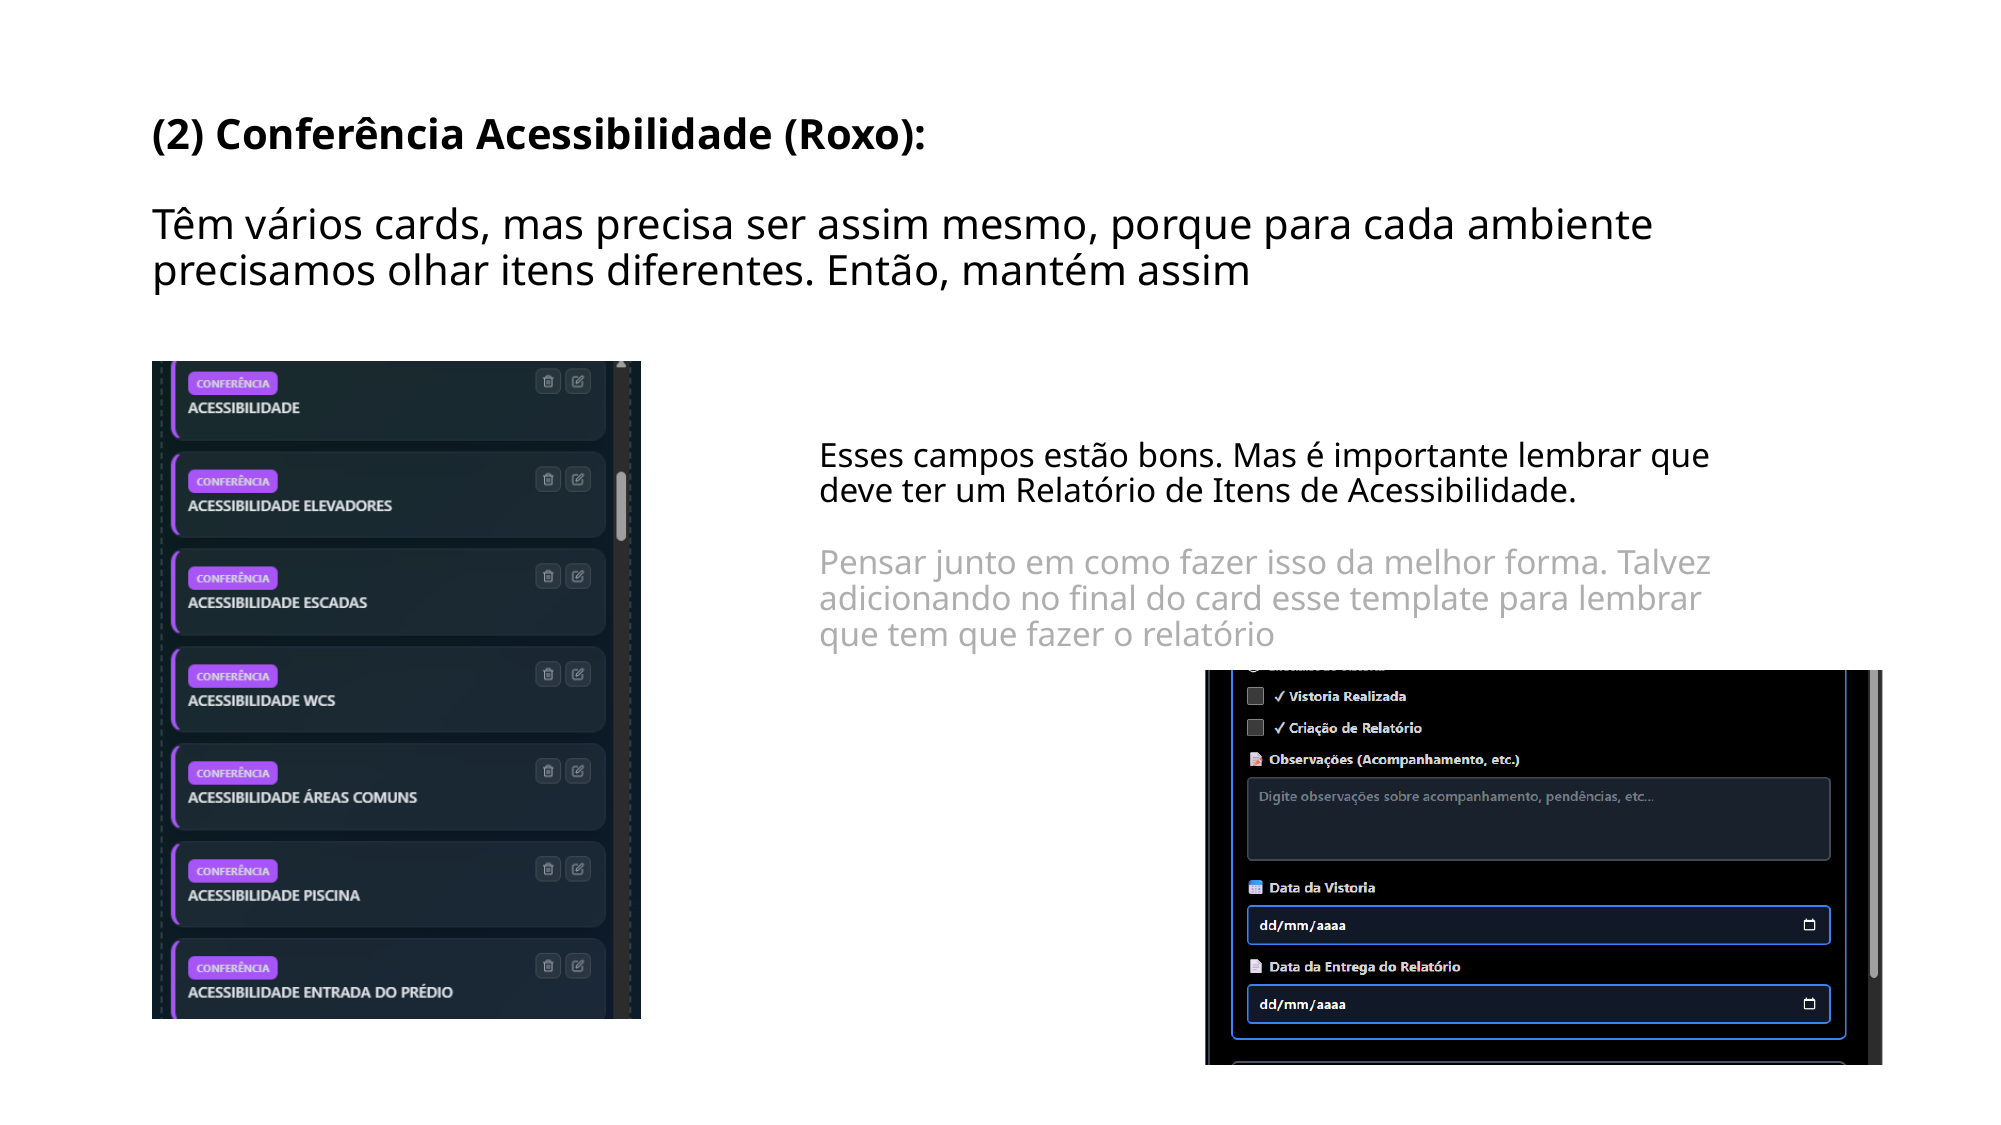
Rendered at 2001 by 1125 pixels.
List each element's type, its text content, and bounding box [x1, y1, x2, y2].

title (2) Conferência Acessibilidade (Roxo): Têm vários cards, mas precisa ser assim mesmo, porque para cada ambiente precisamos olhar itens diferentes. Então, mantém assim [137, 60, 1863, 348]
picture [1205, 670, 1883, 1065]
picture [152, 361, 641, 1019]
text_box Esses campos estão bons. Mas é importante lembrar que deve ter um Relatório de Itens de Acessibilidade. Pensar junto em como fazer isso da melhor forma. Talvez adicionando no final do card esse template para lembrar que tem que fazer o relatório [804, 401, 1779, 690]
